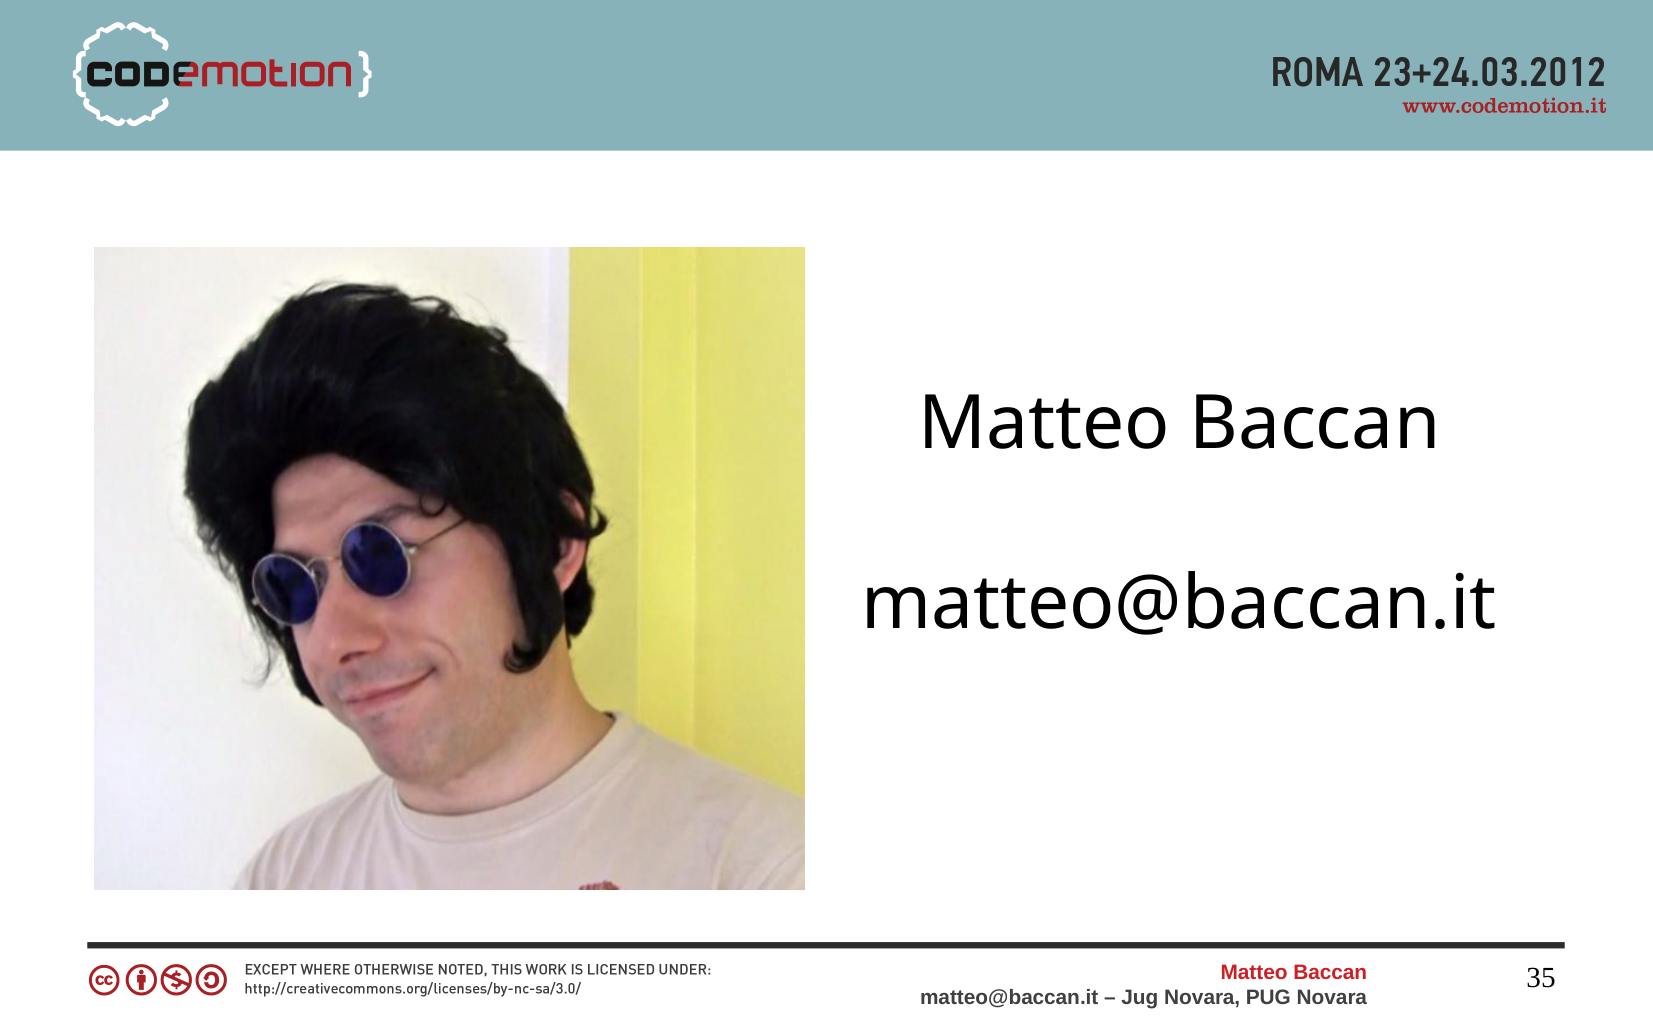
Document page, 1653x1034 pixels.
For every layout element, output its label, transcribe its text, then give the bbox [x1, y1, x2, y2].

picture [0, 0, 1653, 1034]
text_box Matteo Baccan matteo@baccan.it [805, 366, 1550, 716]
